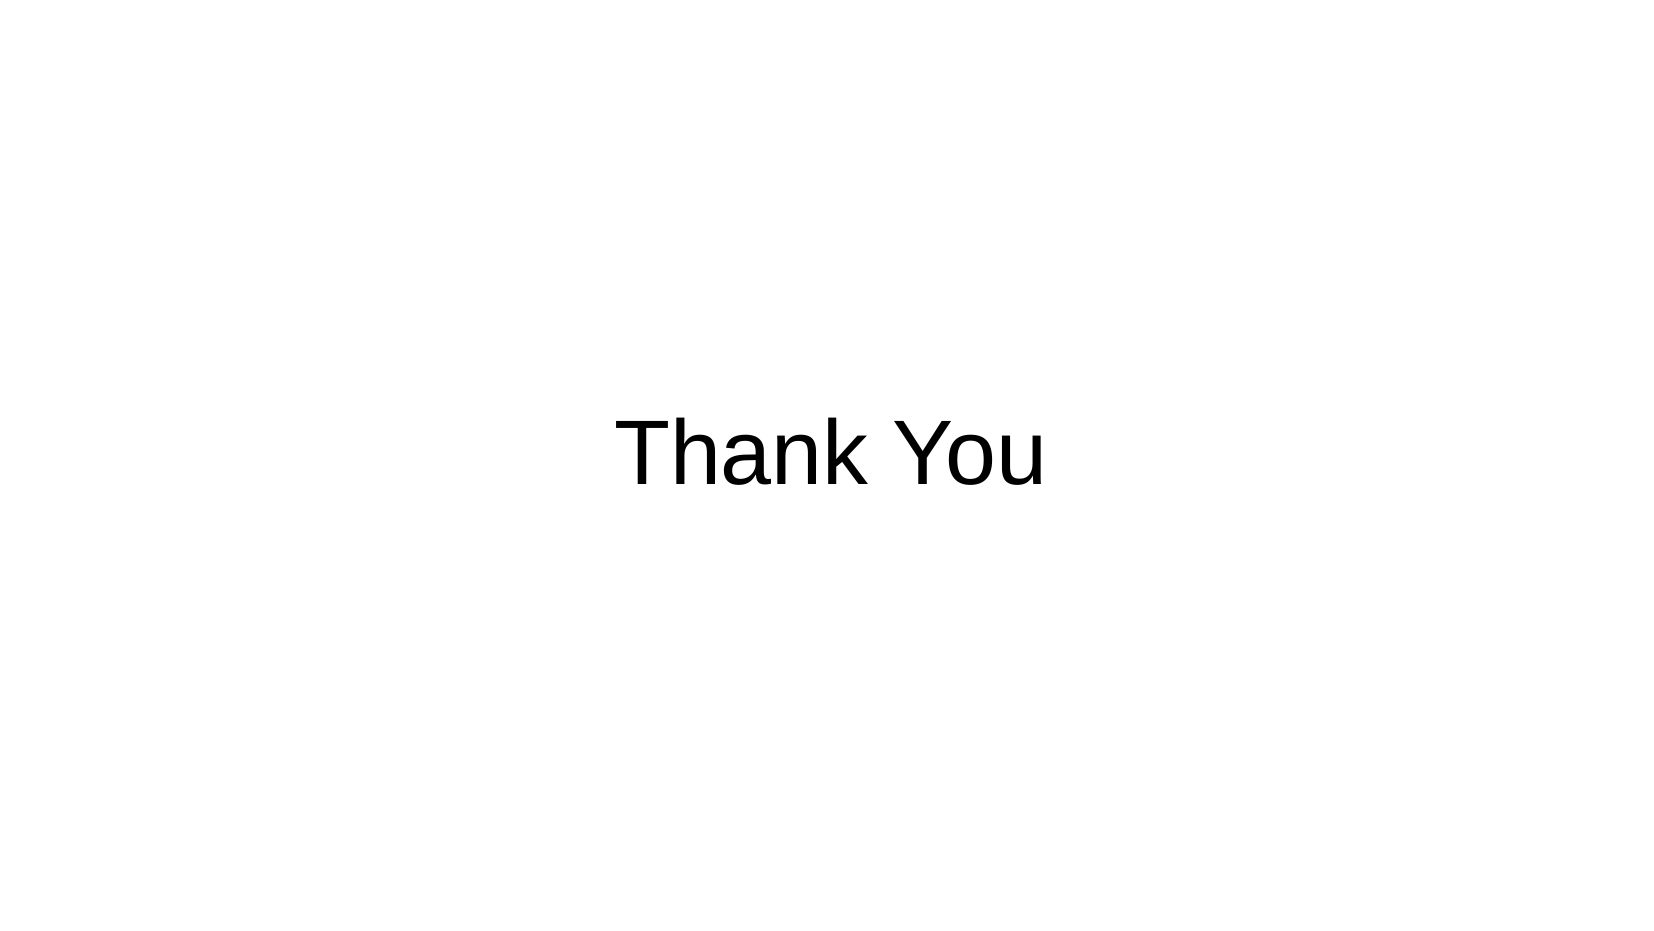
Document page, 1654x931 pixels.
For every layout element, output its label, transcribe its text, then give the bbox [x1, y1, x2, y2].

title Thank You [86, 375, 1576, 531]
